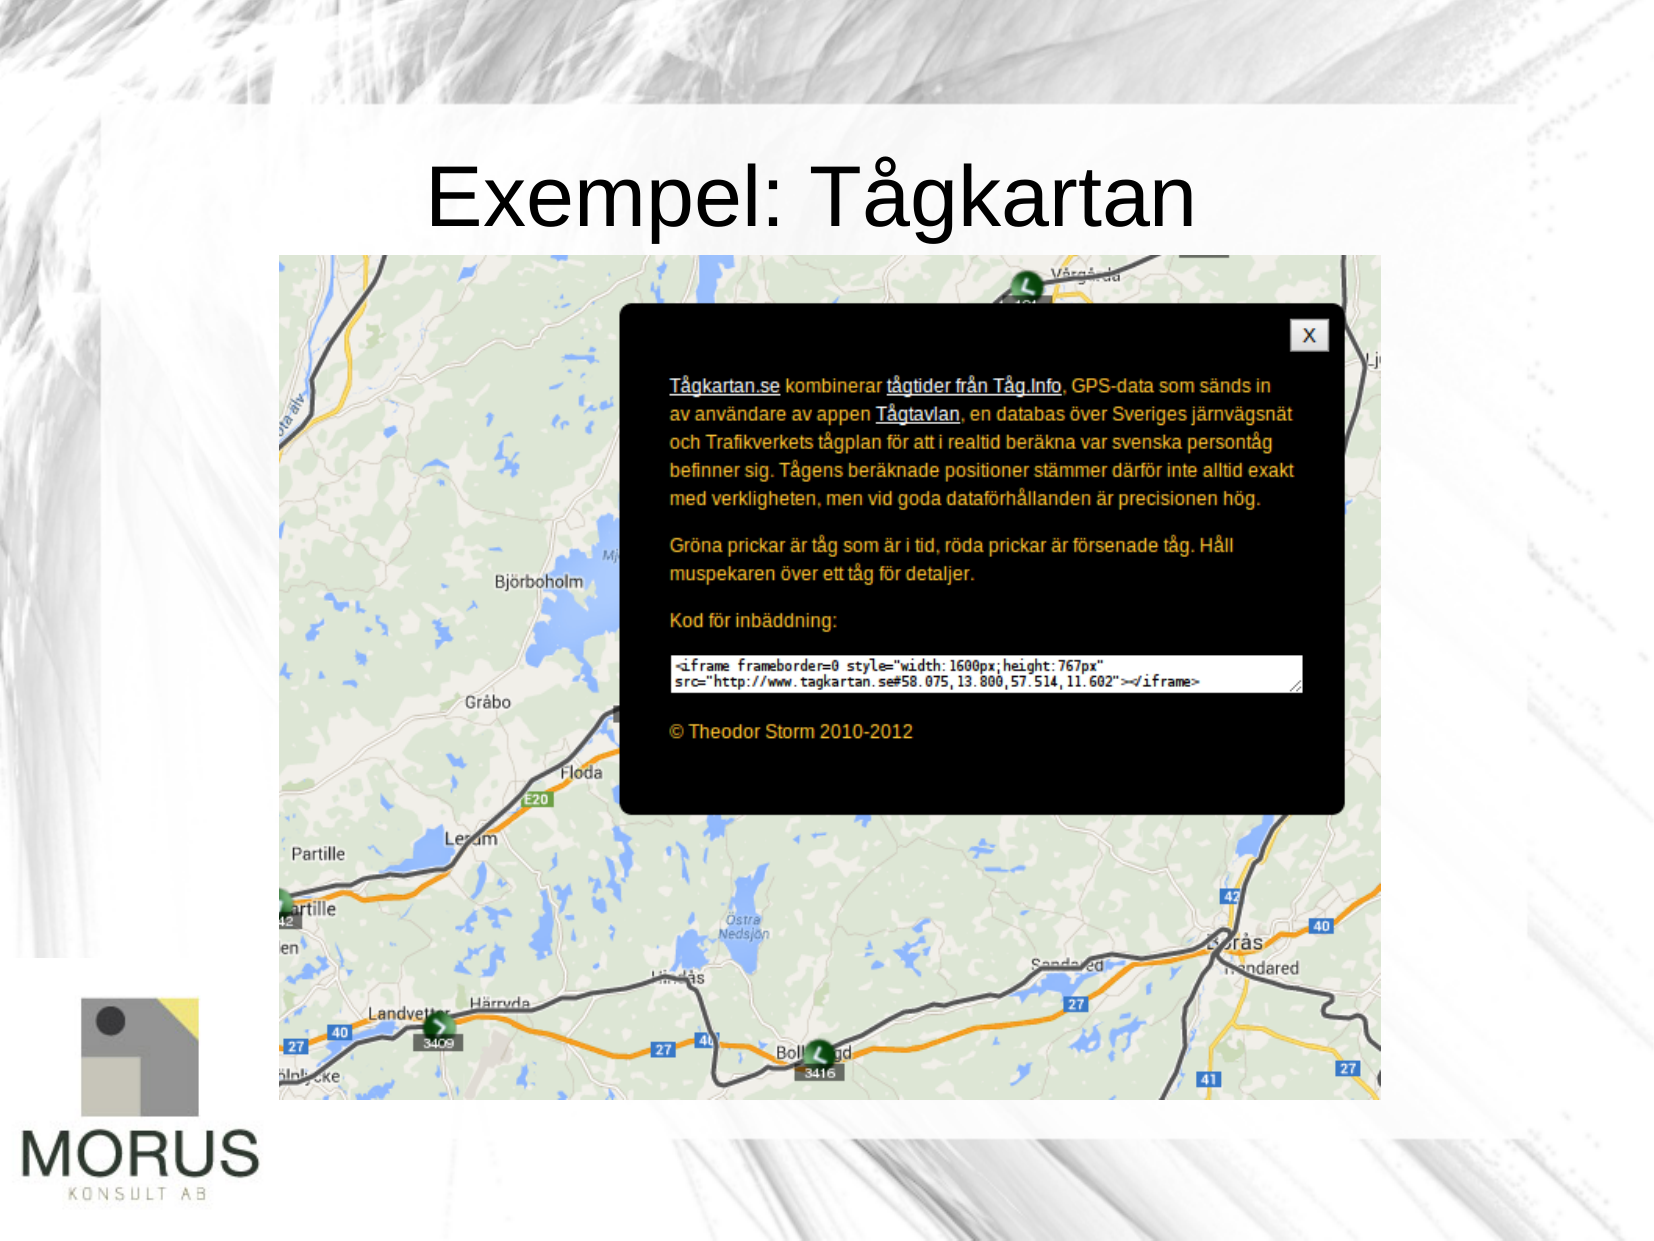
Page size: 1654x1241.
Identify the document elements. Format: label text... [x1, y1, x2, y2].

title Exempel: Tågkartan [118, 112, 1506, 281]
picture [0, 0, 1654, 1241]
